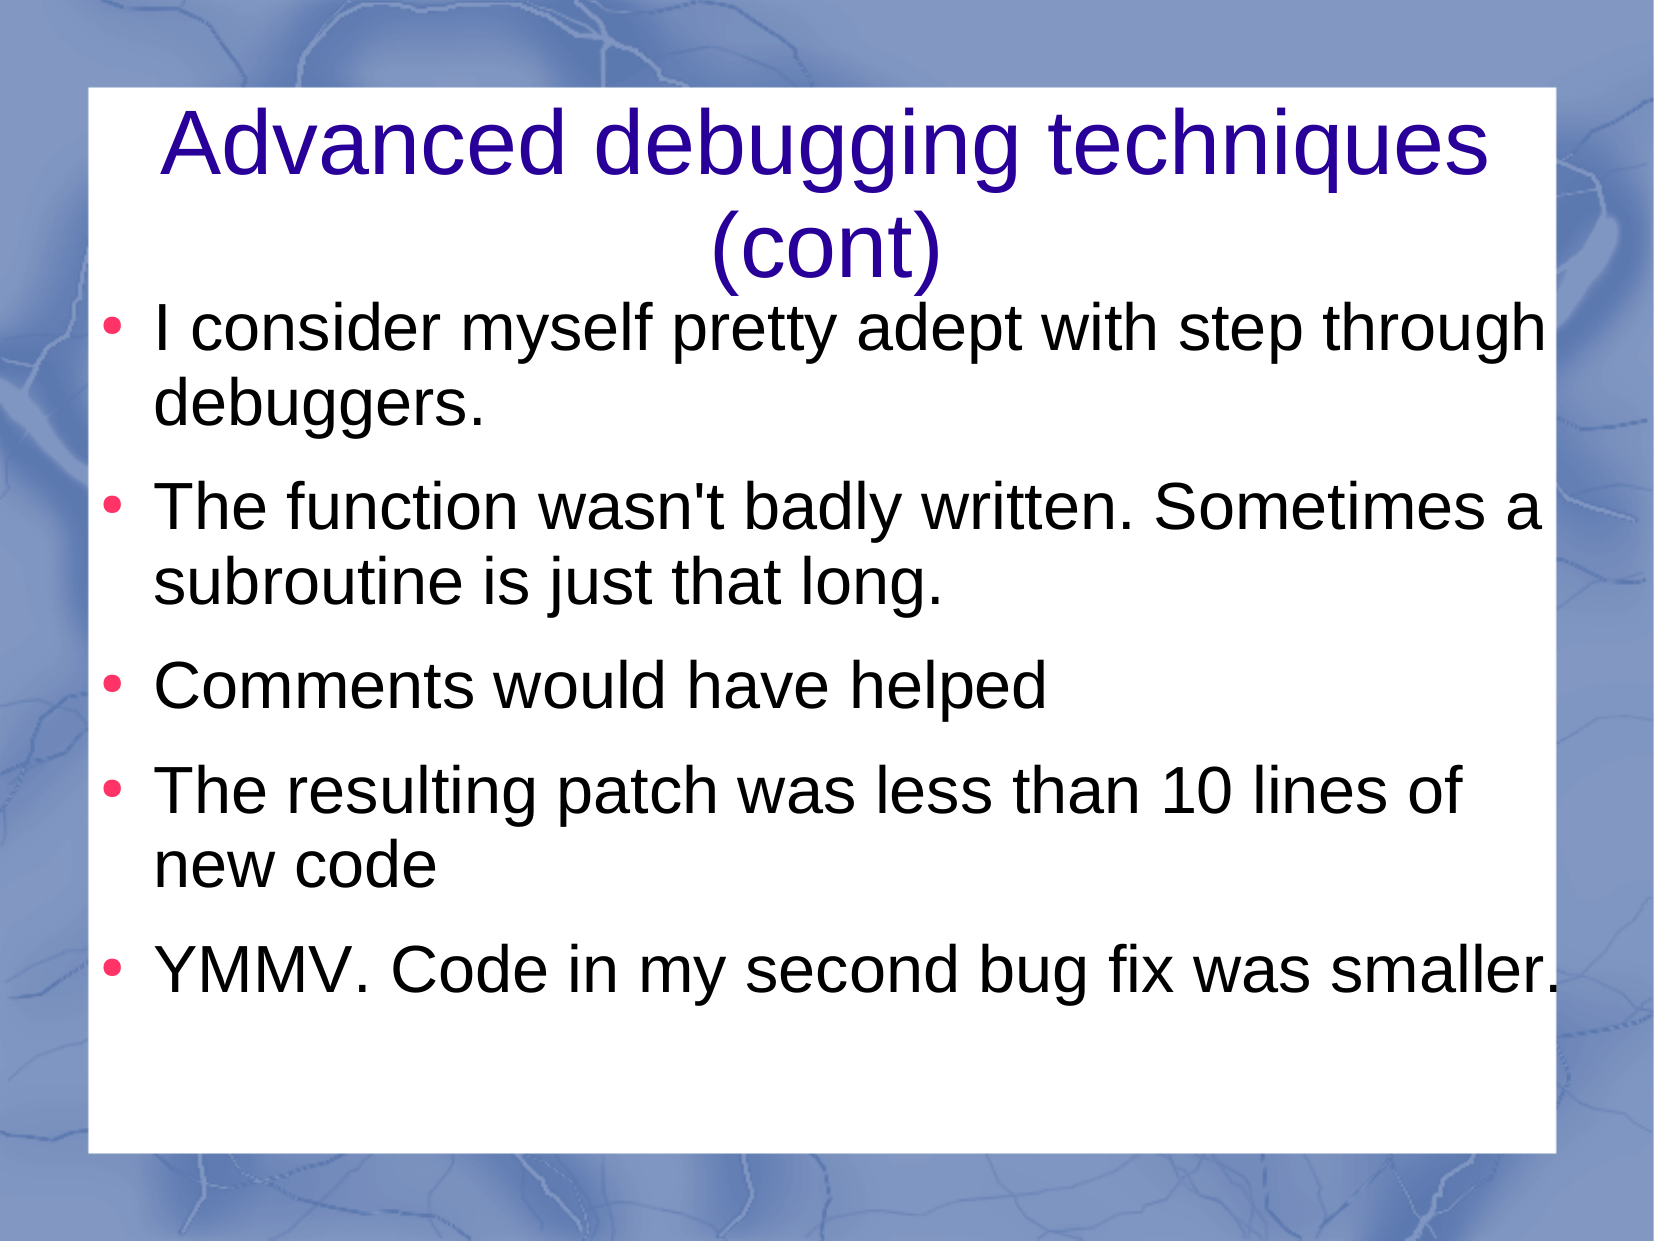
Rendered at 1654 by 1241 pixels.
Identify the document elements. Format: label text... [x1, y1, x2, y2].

list I consider myself pretty adept with step through debuggers. The function wasn't badly written. Sometimes a subroutine is just that long. Comments would have helped The resulting patch was less than 10 lines of new code YMMV. Code in my second bug fix was smaller. [82, 290, 1571, 1109]
title Advanced debugging techniques (cont) [118, 88, 1536, 290]
picture [0, 0, 1654, 1241]
